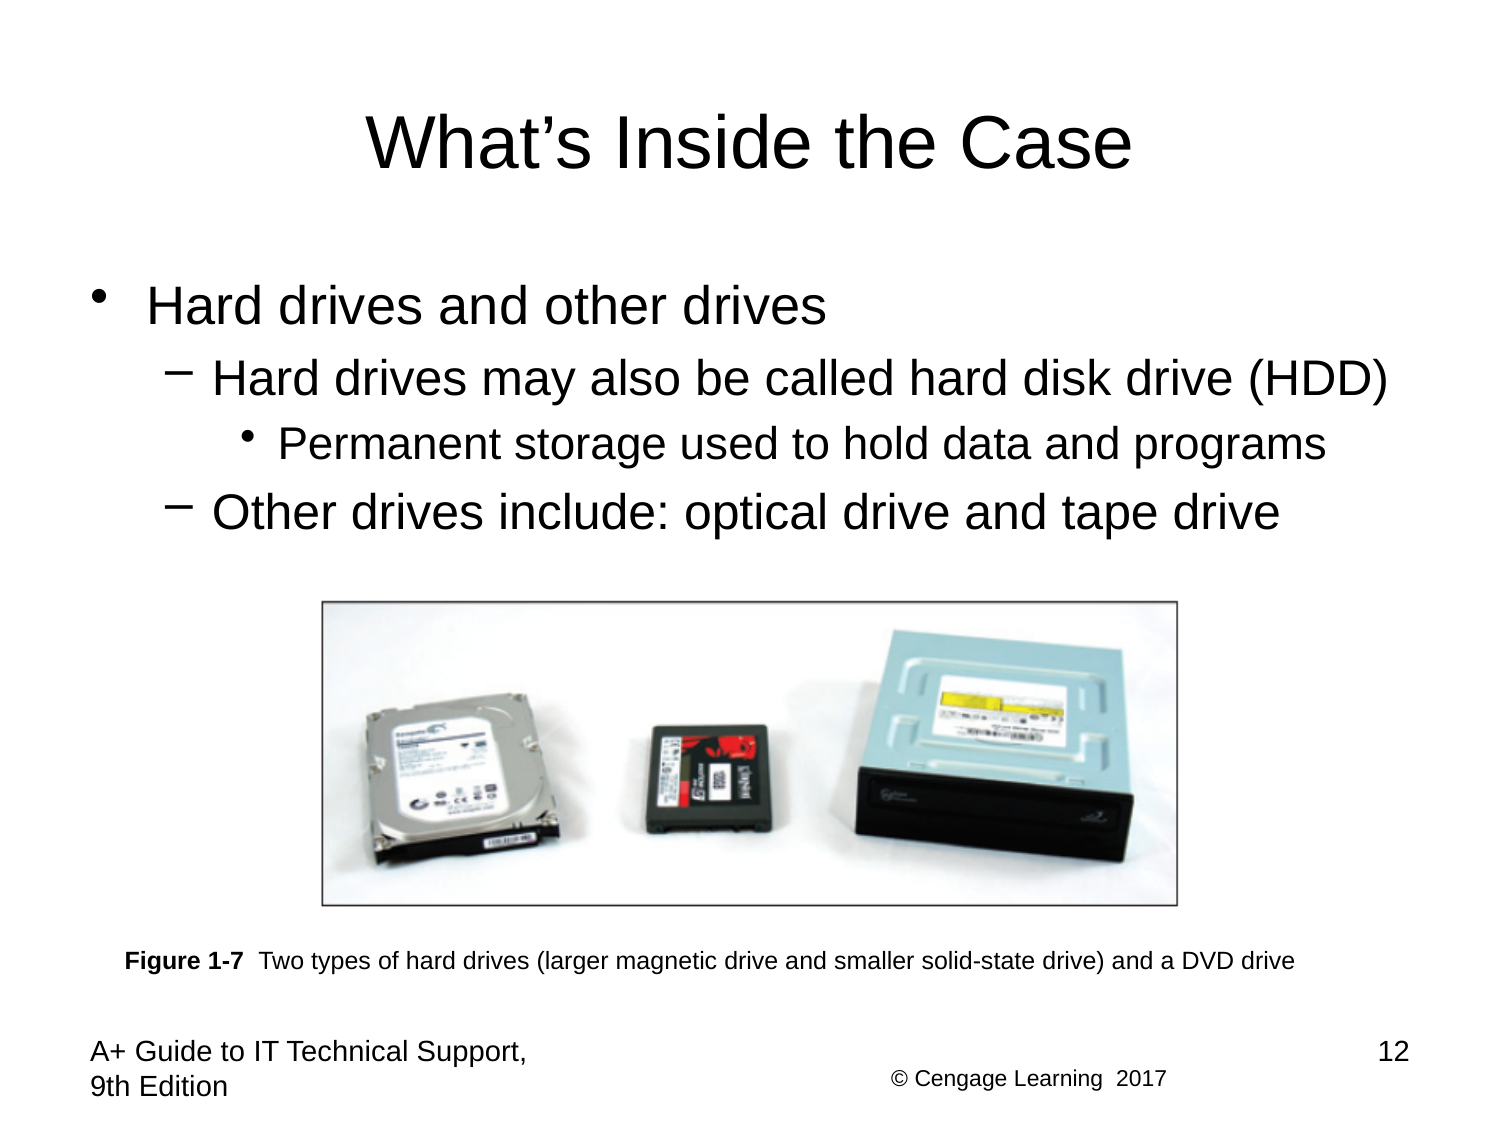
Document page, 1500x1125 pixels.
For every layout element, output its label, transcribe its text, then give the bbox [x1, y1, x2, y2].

list Hard drives and other drives Hard drives may also be called hard disk drive (HDD) Permanent storage used to hold data and programs Other drives include: optical drive and tape drive [75, 262, 1425, 1005]
title What’s Inside the Case [75, 45, 1425, 233]
text_box Figure 1-7 Two types of hard drives (larger magnetic drive and smaller solid-state drive) and a DVD drive [109, 937, 1313, 983]
picture [314, 595, 1186, 916]
footer A+ Guide to IT Technical Support, 9th Edition [75, 1024, 588, 1103]
slide_number <number> [1312, 1024, 1425, 1103]
